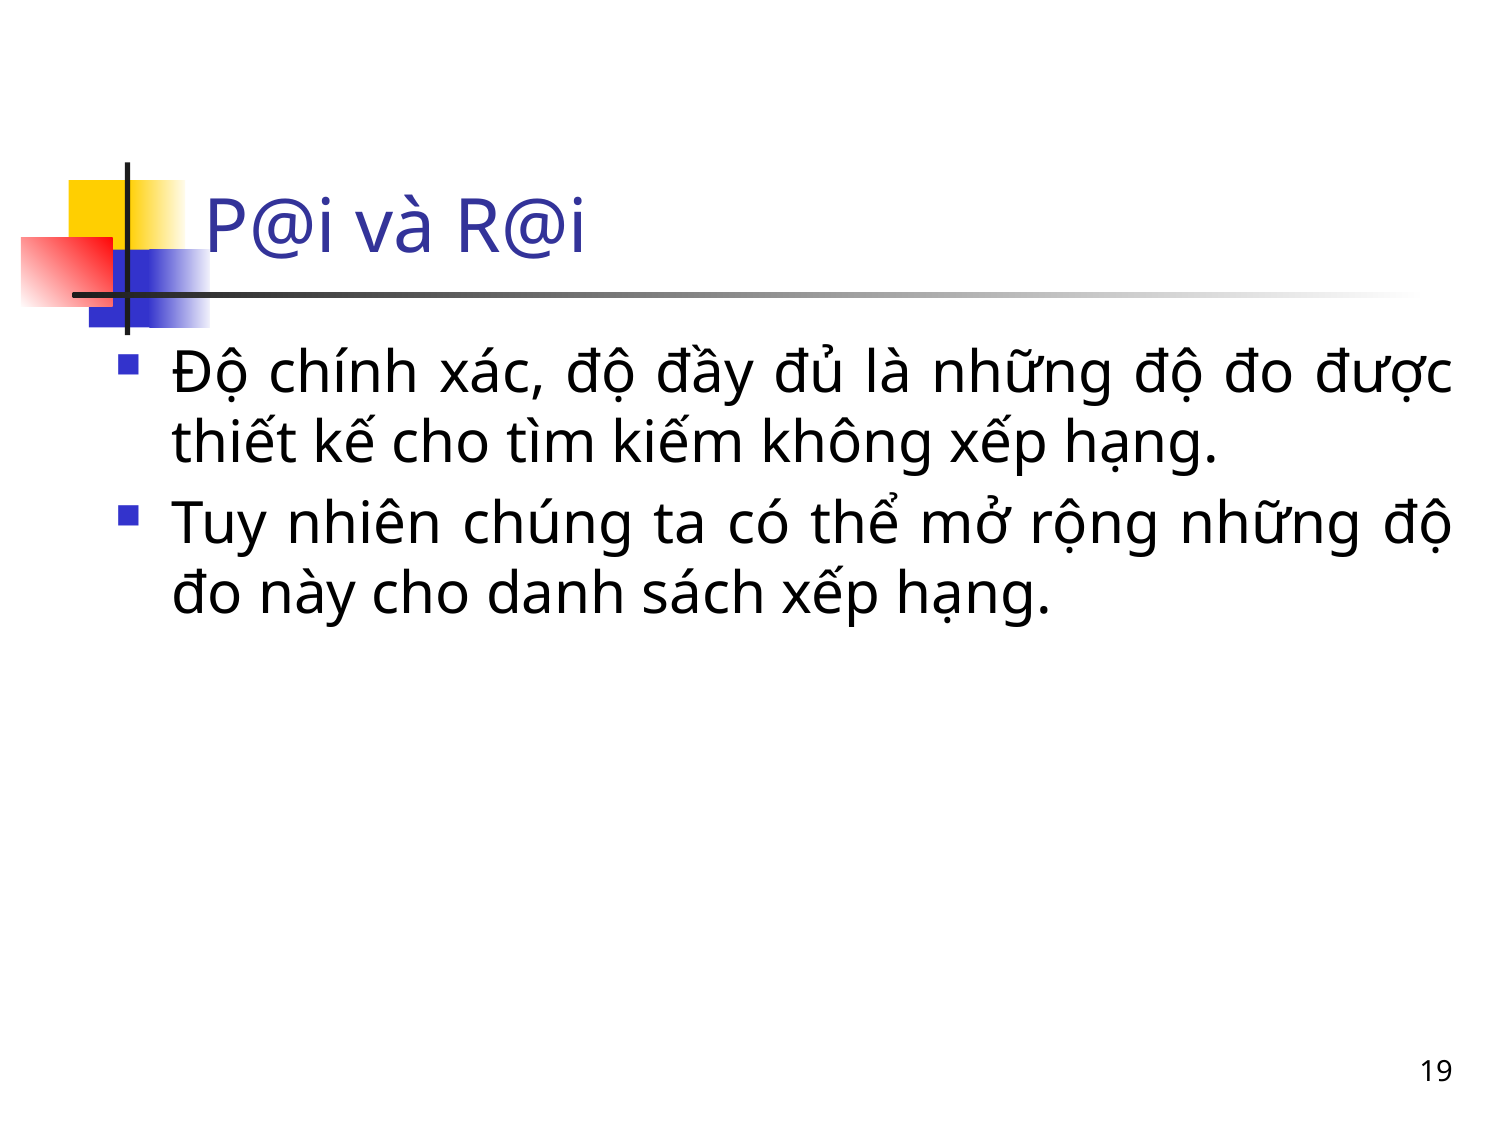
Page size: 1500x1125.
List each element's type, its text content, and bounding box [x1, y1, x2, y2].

list Độ chính xác, độ đầy đủ là những độ đo được thiết kế cho tìm kiếm không xếp hạng. Tuy nhiên chúng ta có thể mở rộng những độ đo này cho danh sách xếp hạng. [100, 326, 1469, 913]
slide_number <number> [1155, 1024, 1468, 1100]
title P@i và R@i [188, 35, 1468, 275]
